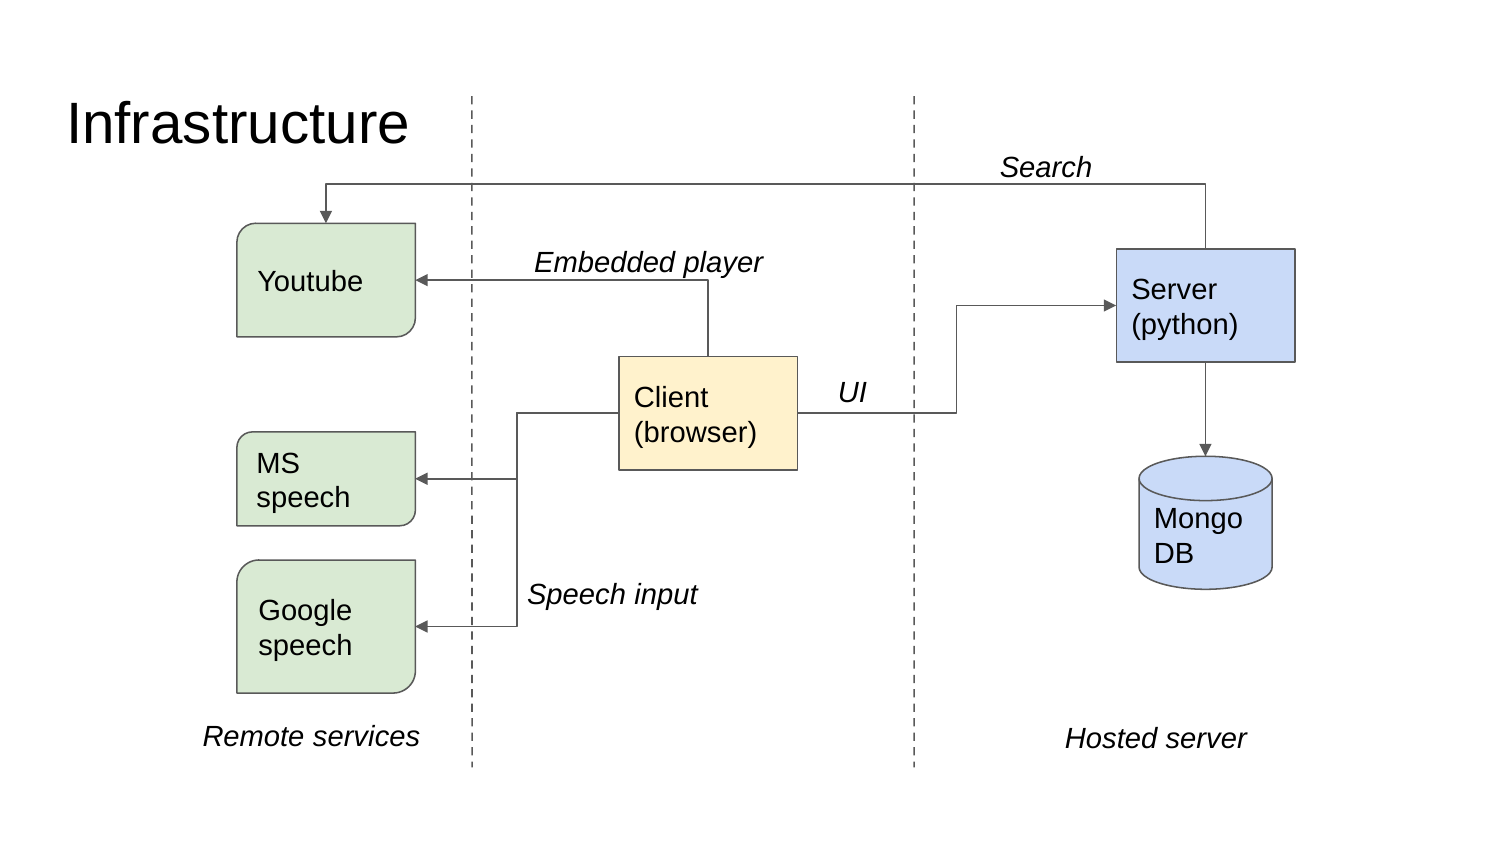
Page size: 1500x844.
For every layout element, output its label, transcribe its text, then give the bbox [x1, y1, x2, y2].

text_box UI [822, 358, 889, 425]
text_box Embedded player [519, 228, 812, 293]
text_box Hosted server [1049, 704, 1327, 770]
text_box Speech input [512, 559, 739, 637]
text_box MS speech [236, 431, 416, 526]
text_box MongoDB [1139, 456, 1273, 590]
title Infrastructure [51, 69, 1449, 164]
text_box Server (python) [1116, 248, 1295, 363]
text_box Remote services [187, 702, 465, 768]
text_box Youtube [236, 223, 416, 337]
text_box Search [984, 133, 1139, 198]
text_box Client (browser) [618, 356, 798, 470]
text_box Google speech [236, 559, 416, 694]
